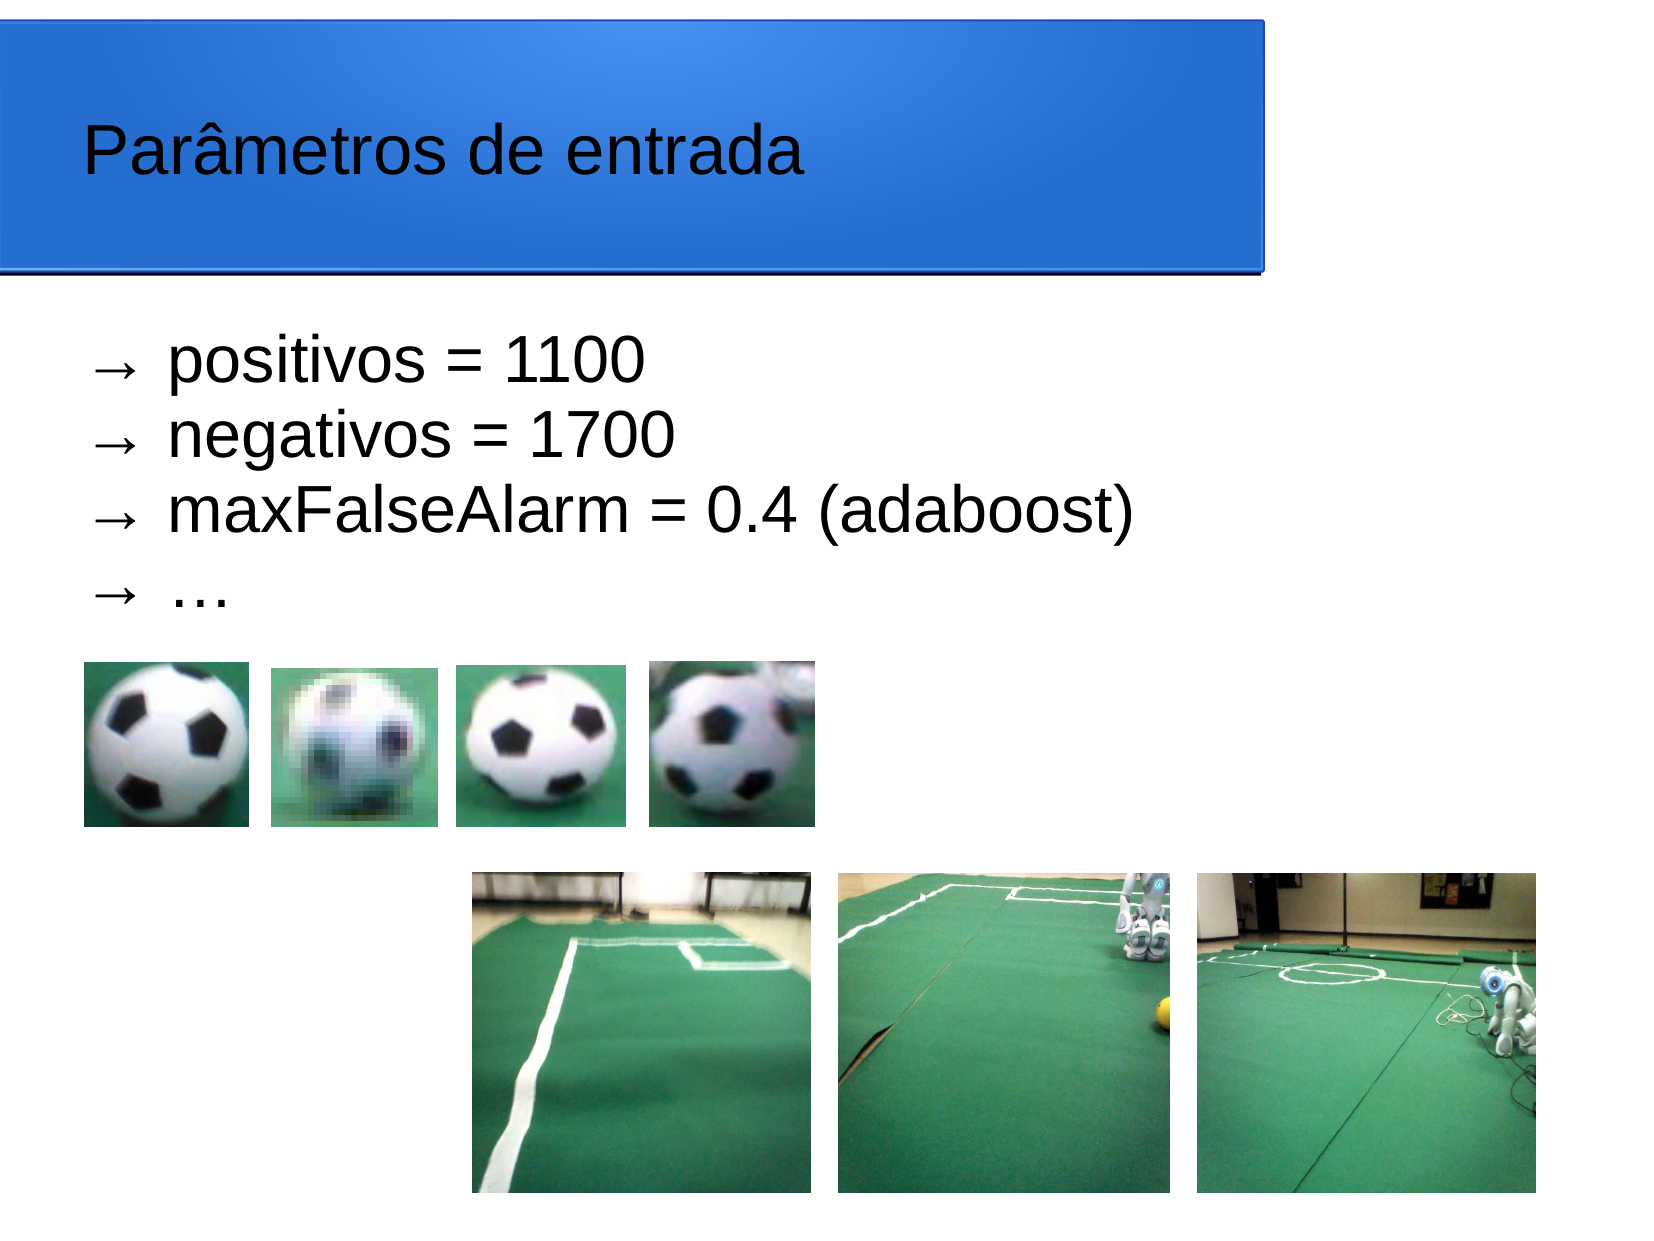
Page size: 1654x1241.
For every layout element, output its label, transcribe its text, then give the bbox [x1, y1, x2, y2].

picture [271, 668, 438, 827]
picture [456, 665, 626, 827]
title Parâmetros de entrada [82, 47, 1235, 252]
picture [1197, 873, 1536, 1193]
picture [472, 872, 811, 1193]
picture [838, 873, 1170, 1193]
subtitle → positivos = 1100 → negativos = 1700 → maxFalseAlarm = 0.4 (adaboost) → … [82, 299, 1571, 1019]
picture [84, 662, 249, 827]
picture [649, 661, 815, 827]
